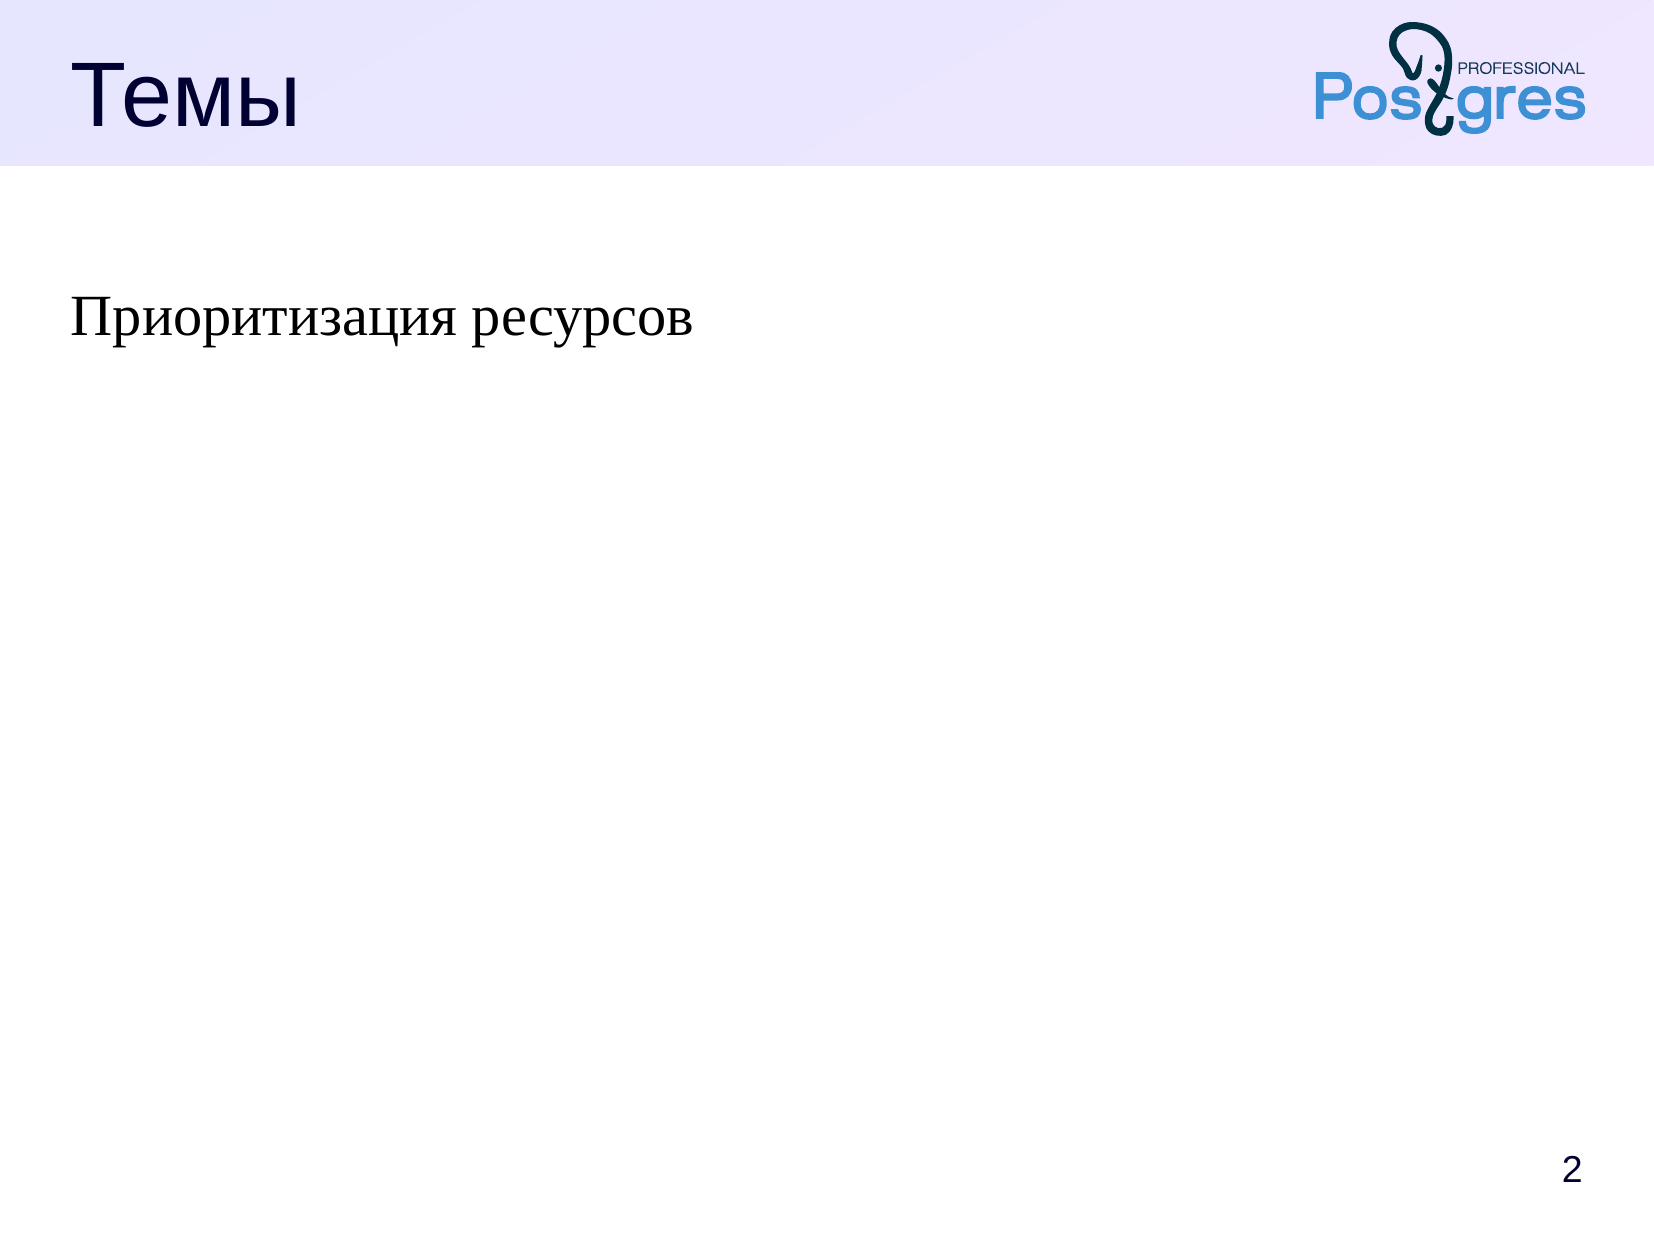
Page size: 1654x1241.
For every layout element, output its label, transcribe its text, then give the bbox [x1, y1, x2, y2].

list Приоритизация ресурсов [70, 283, 1583, 1134]
title Темы [70, 43, 1241, 147]
